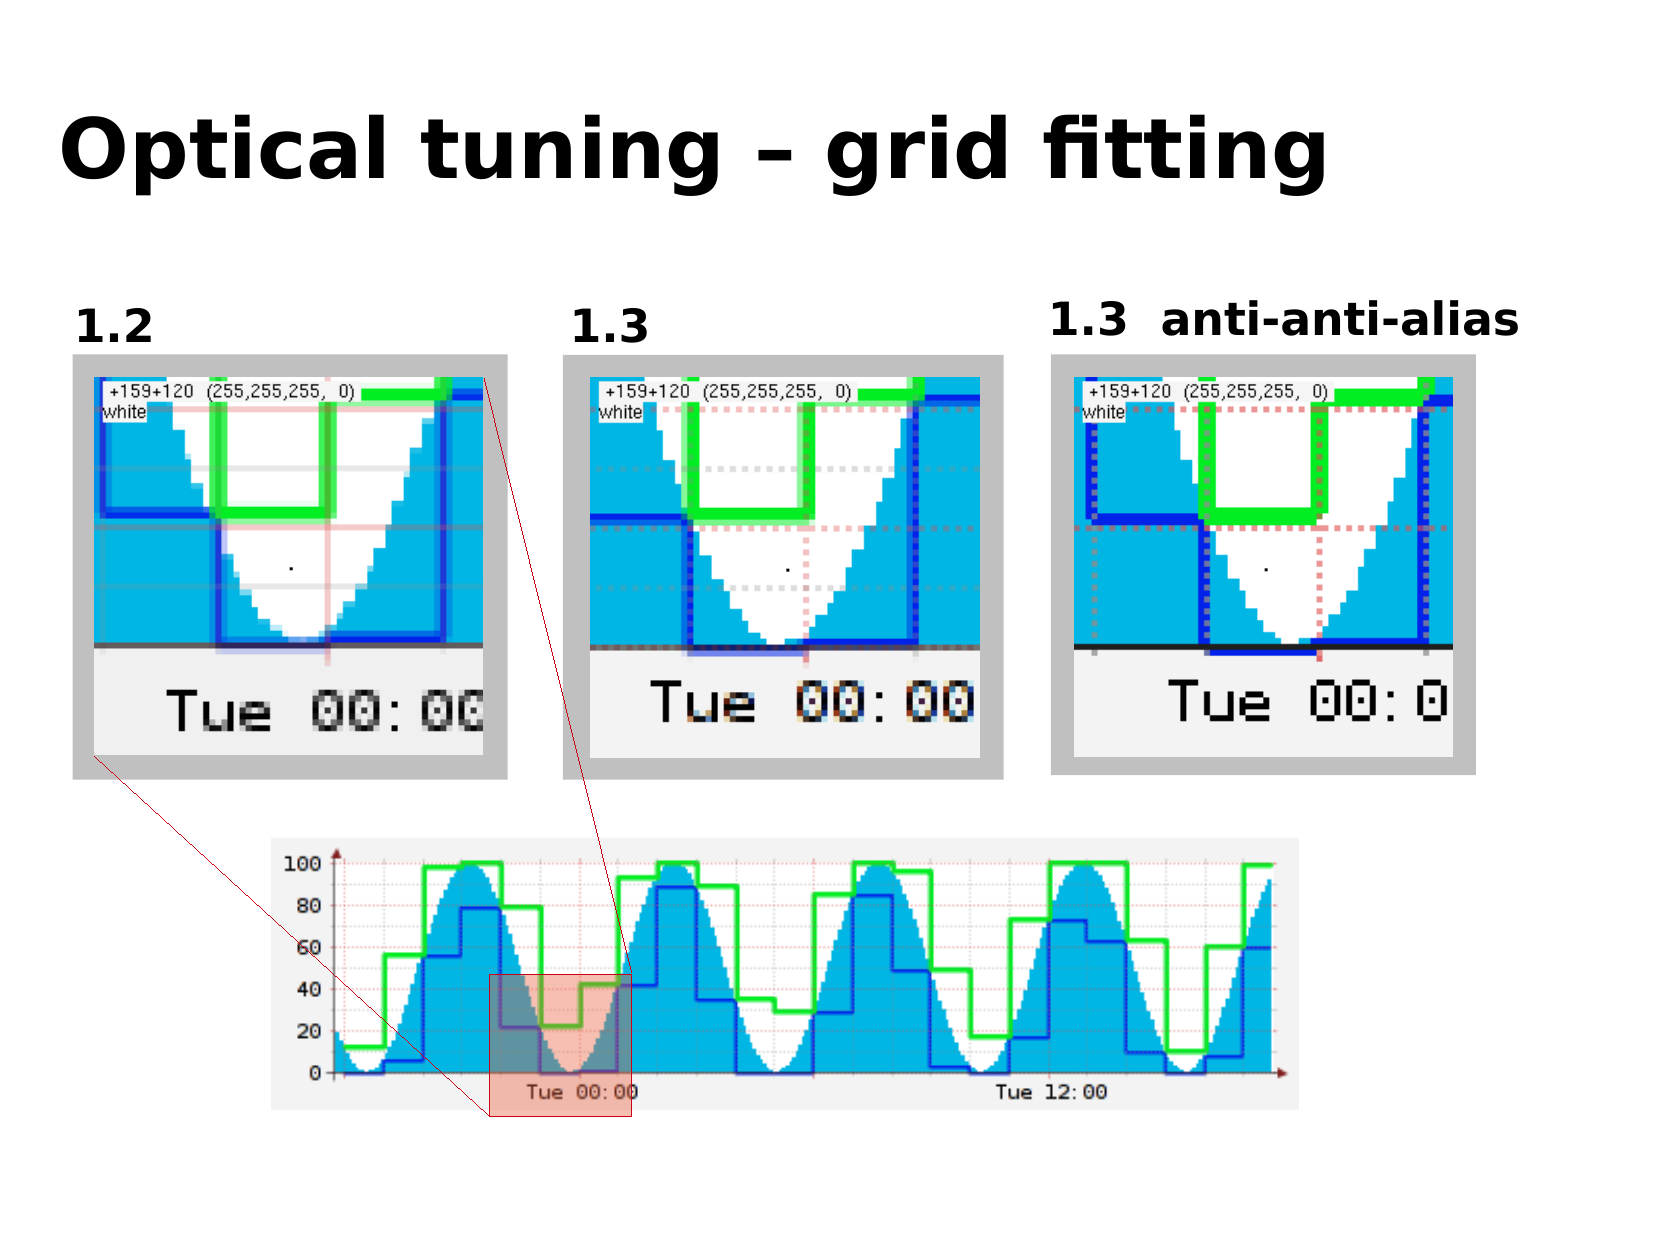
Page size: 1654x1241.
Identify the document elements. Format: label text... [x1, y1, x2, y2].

text_box [562, 354, 1004, 780]
text_box 1.3 anti-anti-alias [1033, 285, 1537, 355]
text_box [489, 974, 632, 1117]
picture [94, 377, 483, 755]
picture [271, 838, 1299, 1110]
text_box [72, 354, 508, 780]
title Optical tuning – grid fitting [59, 75, 1607, 225]
text_box 1.3 [554, 292, 666, 361]
text_box [1050, 355, 1476, 776]
text_box 1.2 [58, 292, 170, 361]
picture [1074, 377, 1453, 757]
picture [590, 377, 980, 758]
